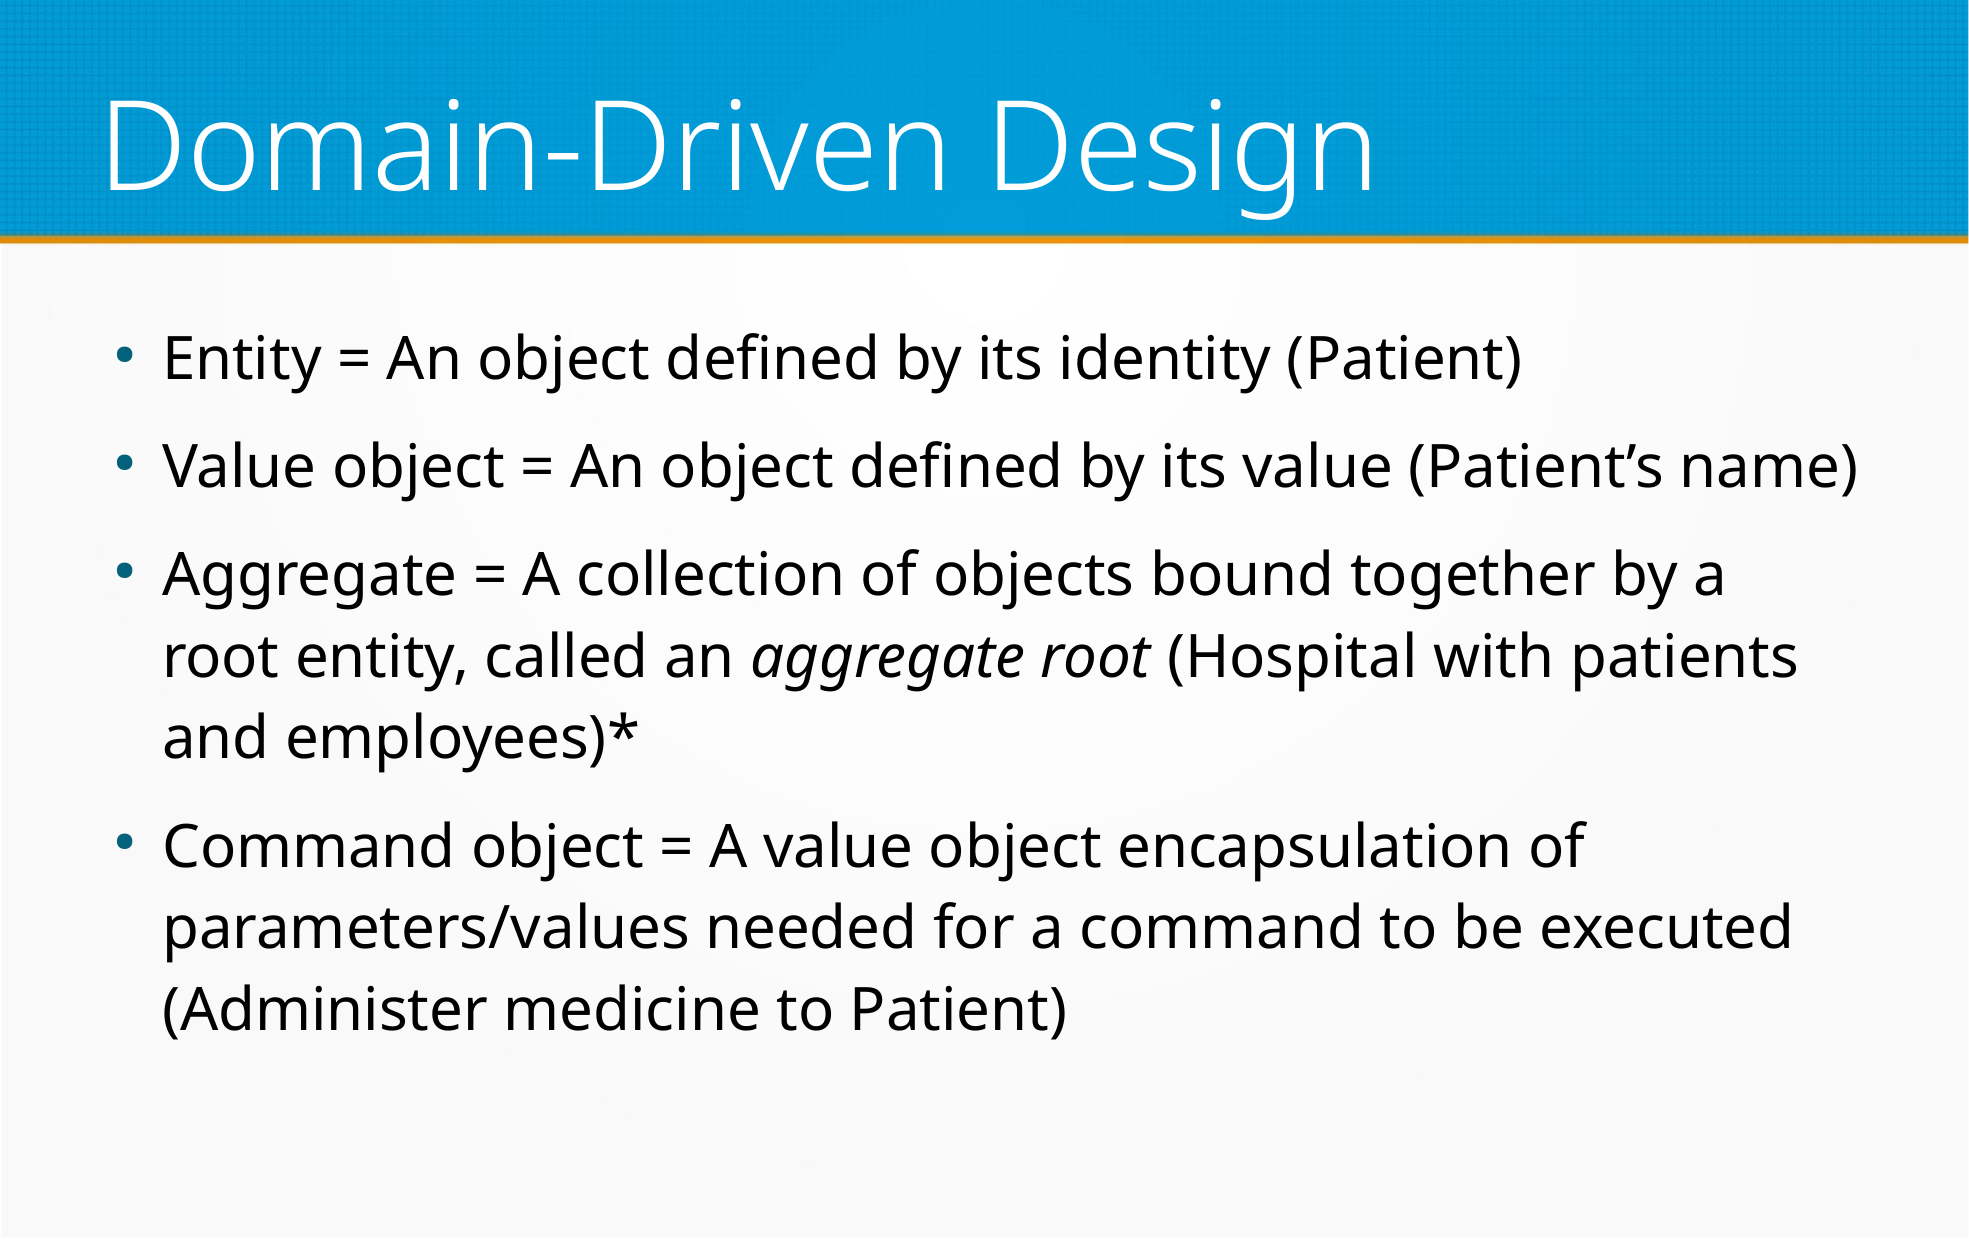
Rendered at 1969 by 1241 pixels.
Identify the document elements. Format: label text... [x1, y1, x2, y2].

list Entity = An object defined by its identity (Patient) Value object = An object defined by its value (Patient’s name) Aggregate = A collection of objects bound together by a root entity, called an aggregate root (Hospital with patients and employees)* Command object = A value object encapsulation of parameters/values needed for a command to be executed (Administer medicine to Patient) [98, 315, 1861, 1081]
picture [0, 233, 1969, 1241]
title Domain-Driven Design [98, 19, 1870, 227]
